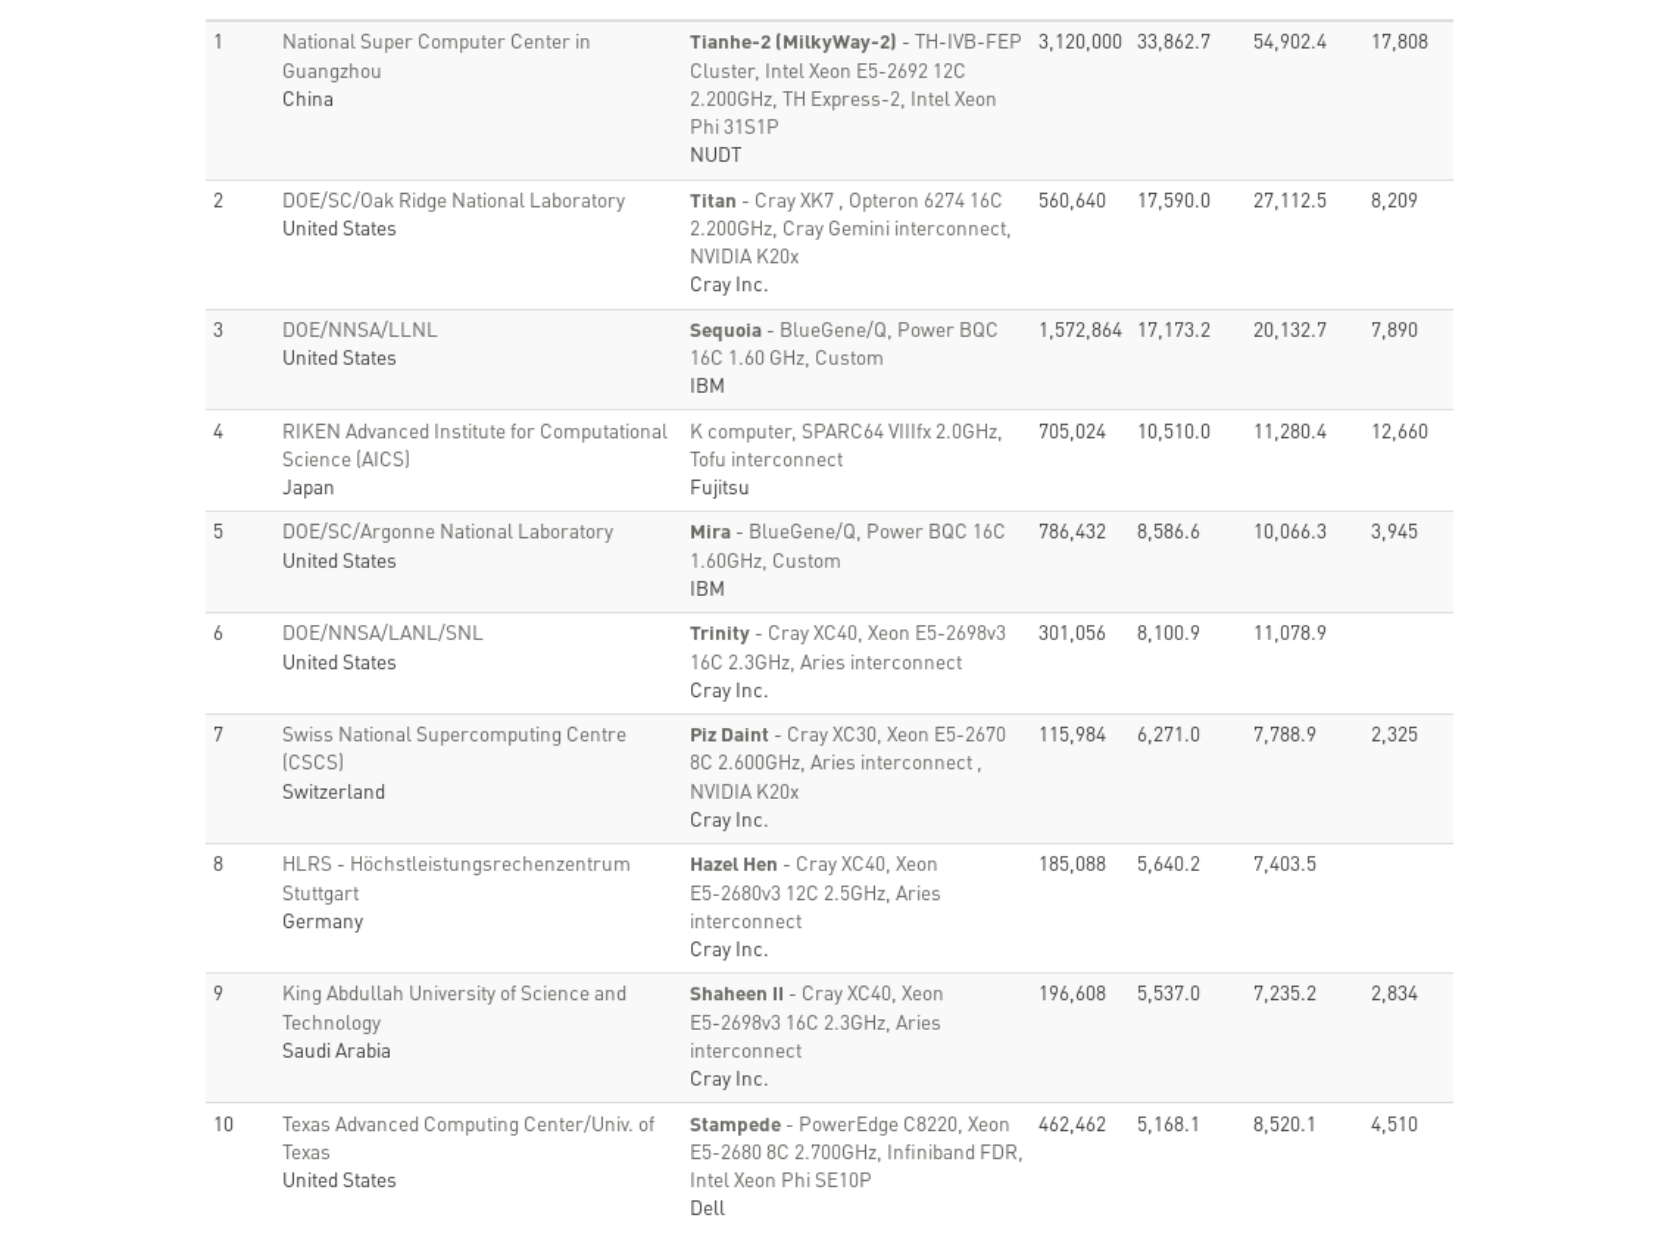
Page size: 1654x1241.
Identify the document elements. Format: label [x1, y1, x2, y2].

picture [203, 12, 1458, 1231]
